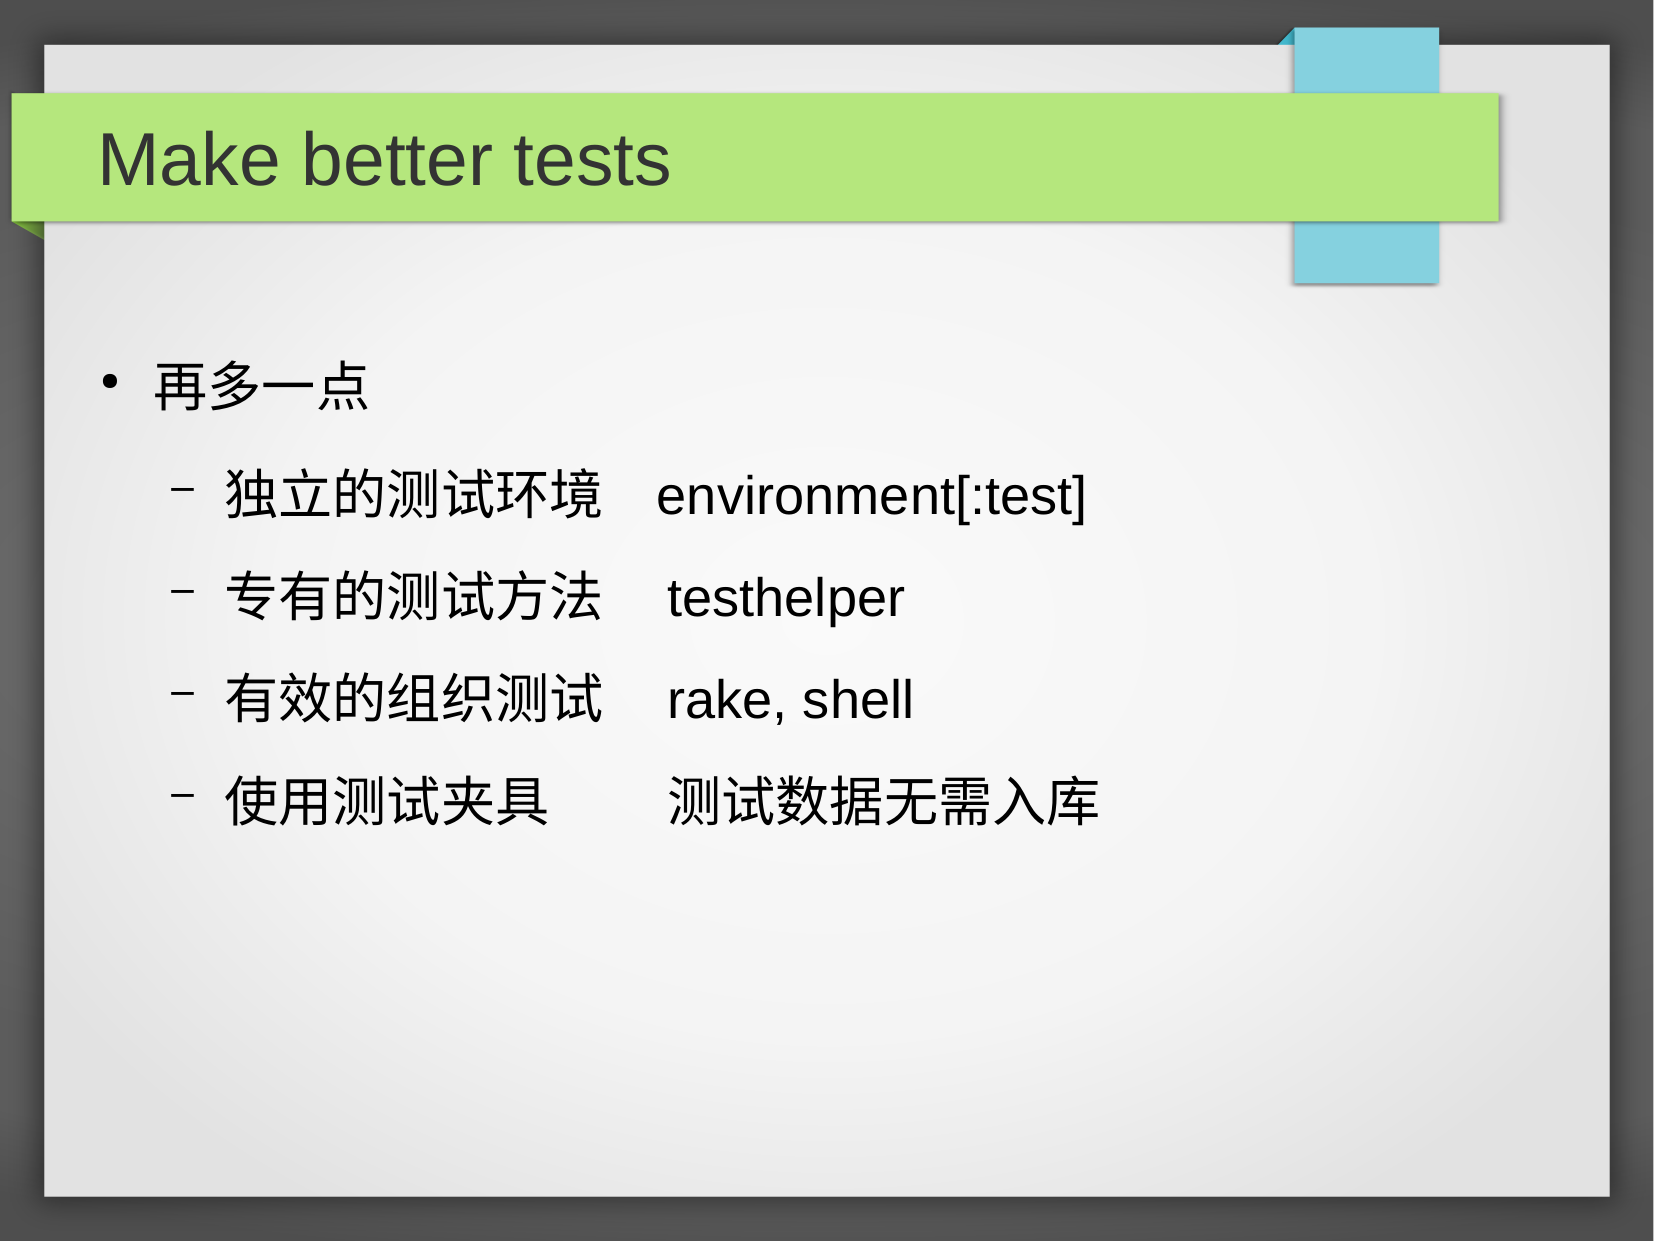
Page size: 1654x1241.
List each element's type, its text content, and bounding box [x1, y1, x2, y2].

picture [0, 0, 1654, 1241]
list 再多一点 独立的测试环境 environment[:test] 专有的测试方法 testhelper 有效的组织测试 rake, shell 使用测试夹具 测试数据无需入库 [82, 343, 1538, 1063]
title Make better tests [70, 106, 1229, 213]
